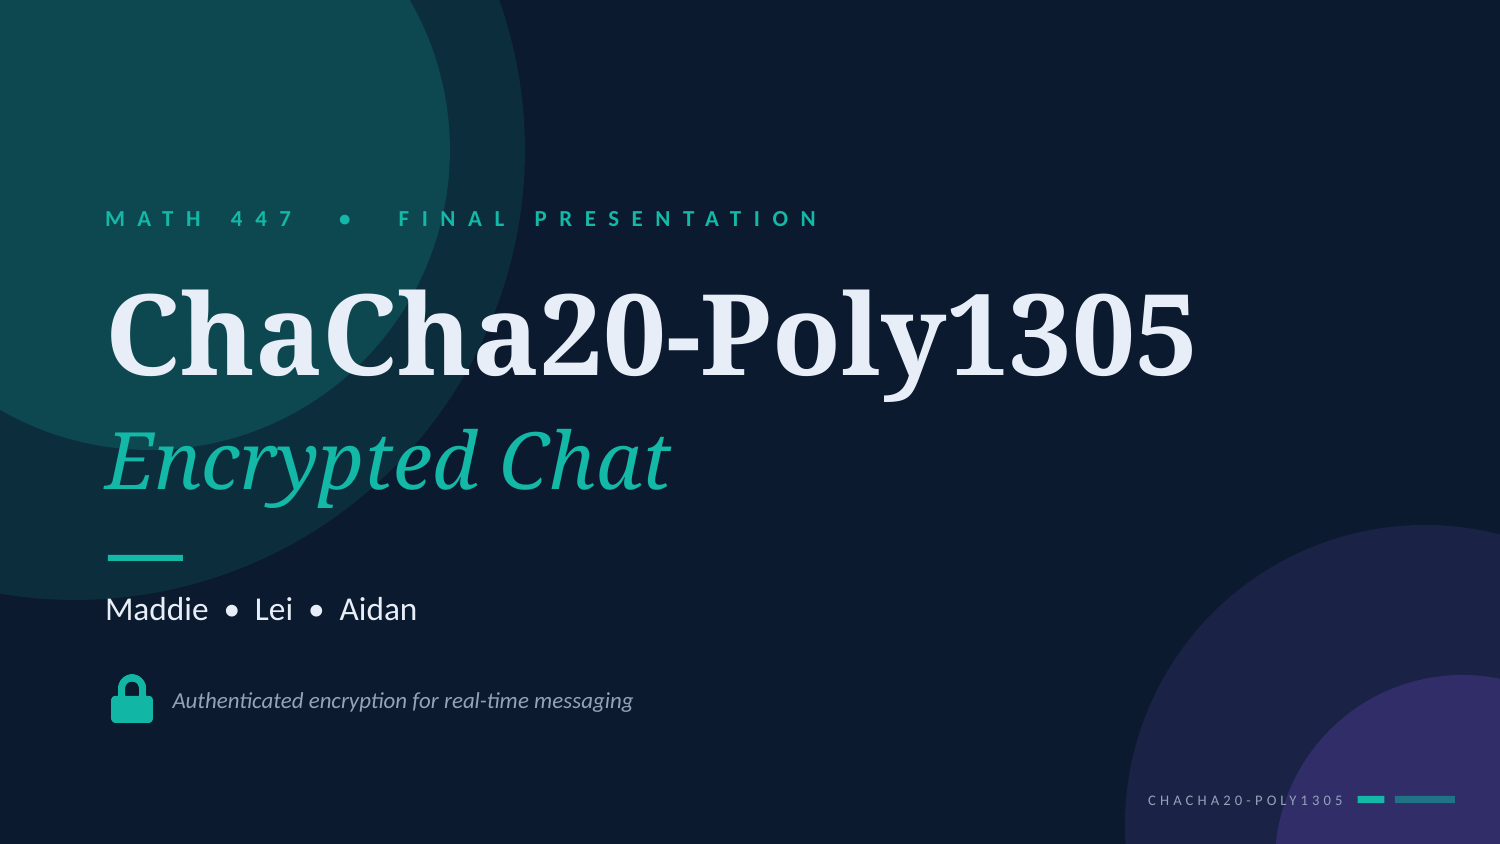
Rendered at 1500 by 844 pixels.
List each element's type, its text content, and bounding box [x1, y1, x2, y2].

text_box Maddie • Lei • Aidan [104, 577, 1305, 638]
text_box ChaCha20-Poly1305 [104, 254, 1455, 397]
text_box Encrypted Chat [104, 397, 1455, 518]
text_box MATH 447 • FINAL PRESENTATION [104, 194, 1305, 240]
text_box Authenticated encryption for real-time messaging [172, 675, 1223, 723]
text_box [1124, 524, 1500, 844]
text_box CHACHA20-POLY1305 [1050, 780, 1343, 819]
picture [108, 674, 156, 723]
text_box [0, 0, 525, 600]
